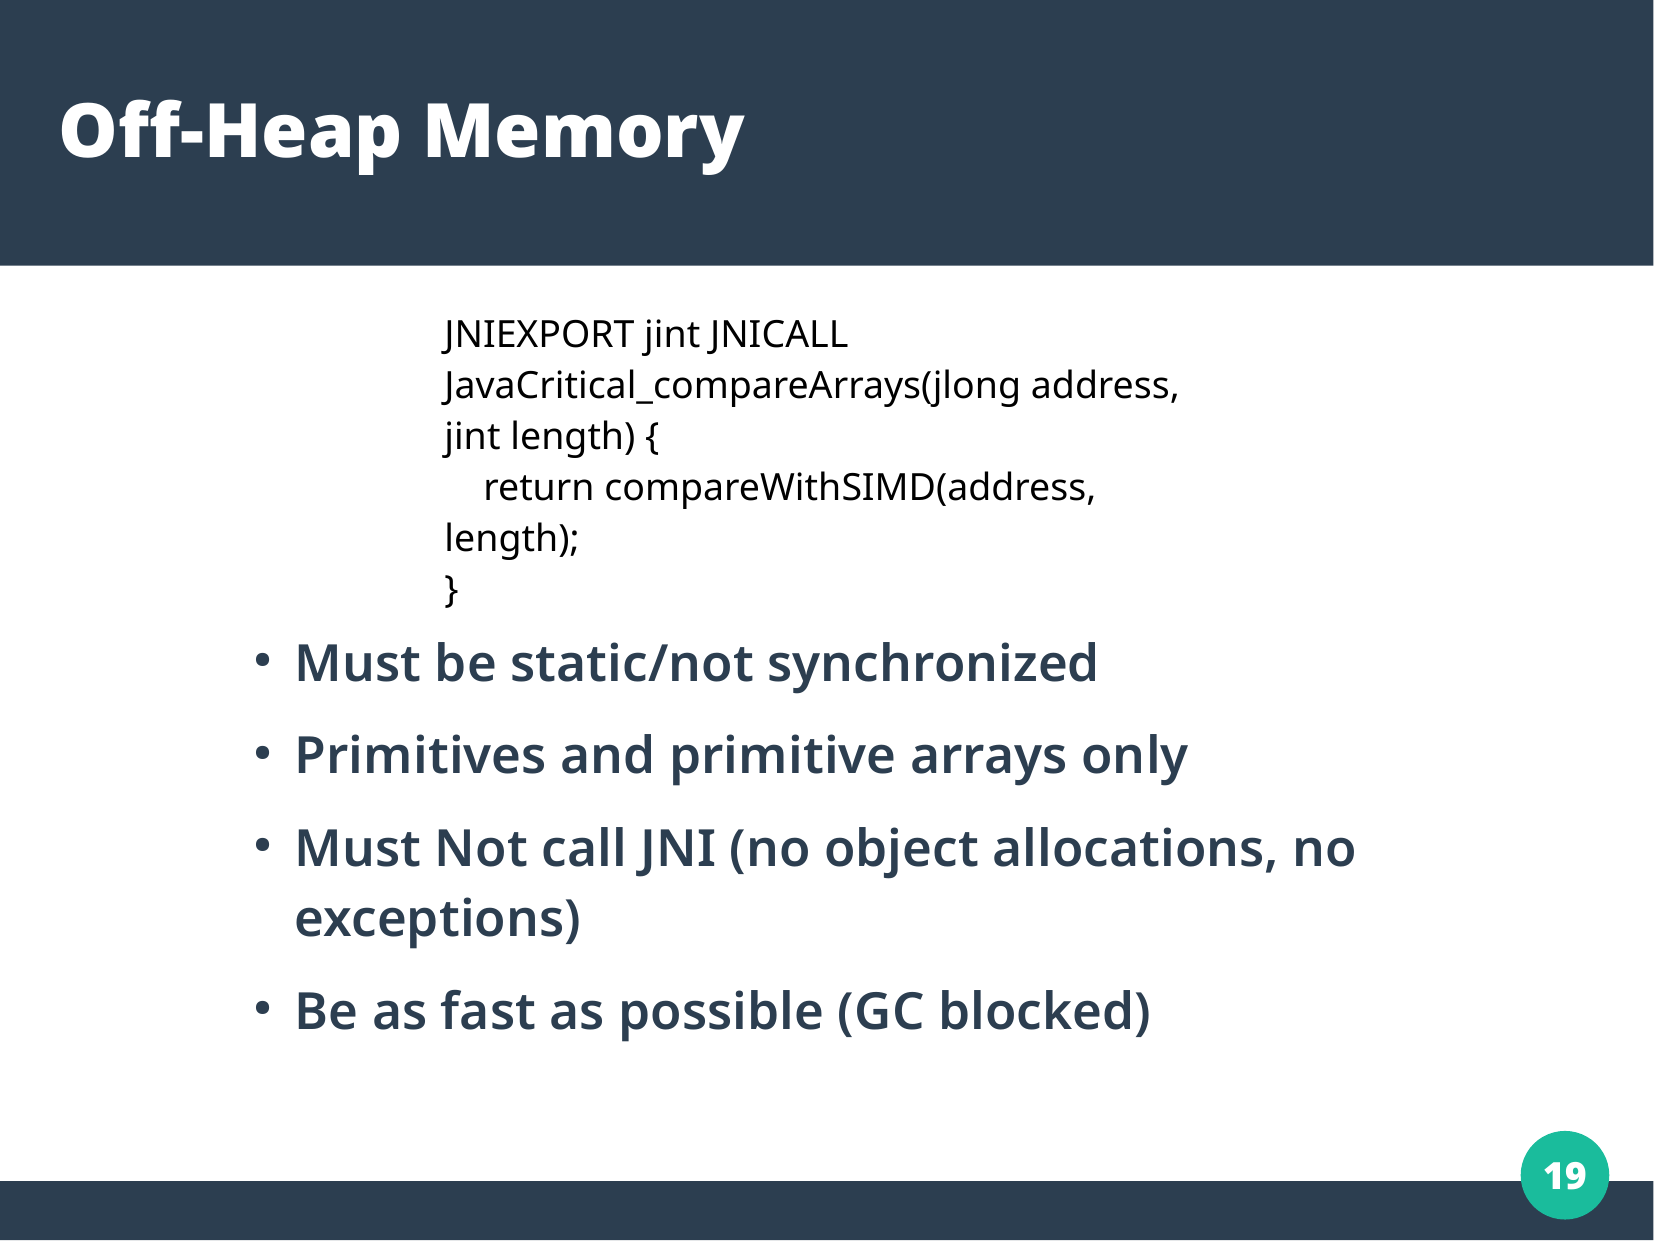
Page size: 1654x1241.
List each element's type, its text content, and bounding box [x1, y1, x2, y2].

title Off-Heap Memory [59, 49, 1595, 207]
list Must be static/not synchronized Primitives and primitive arrays only Must Not call JNI (no object allocations, no exceptions) Be as fast as possible (GC blocked) [240, 348, 1595, 1051]
text_box JNIEXPORT jint JNICALL JavaCritical_compareArrays(jlong address, jint length) { return compareWithSIMD(address, length); } [429, 300, 1231, 576]
